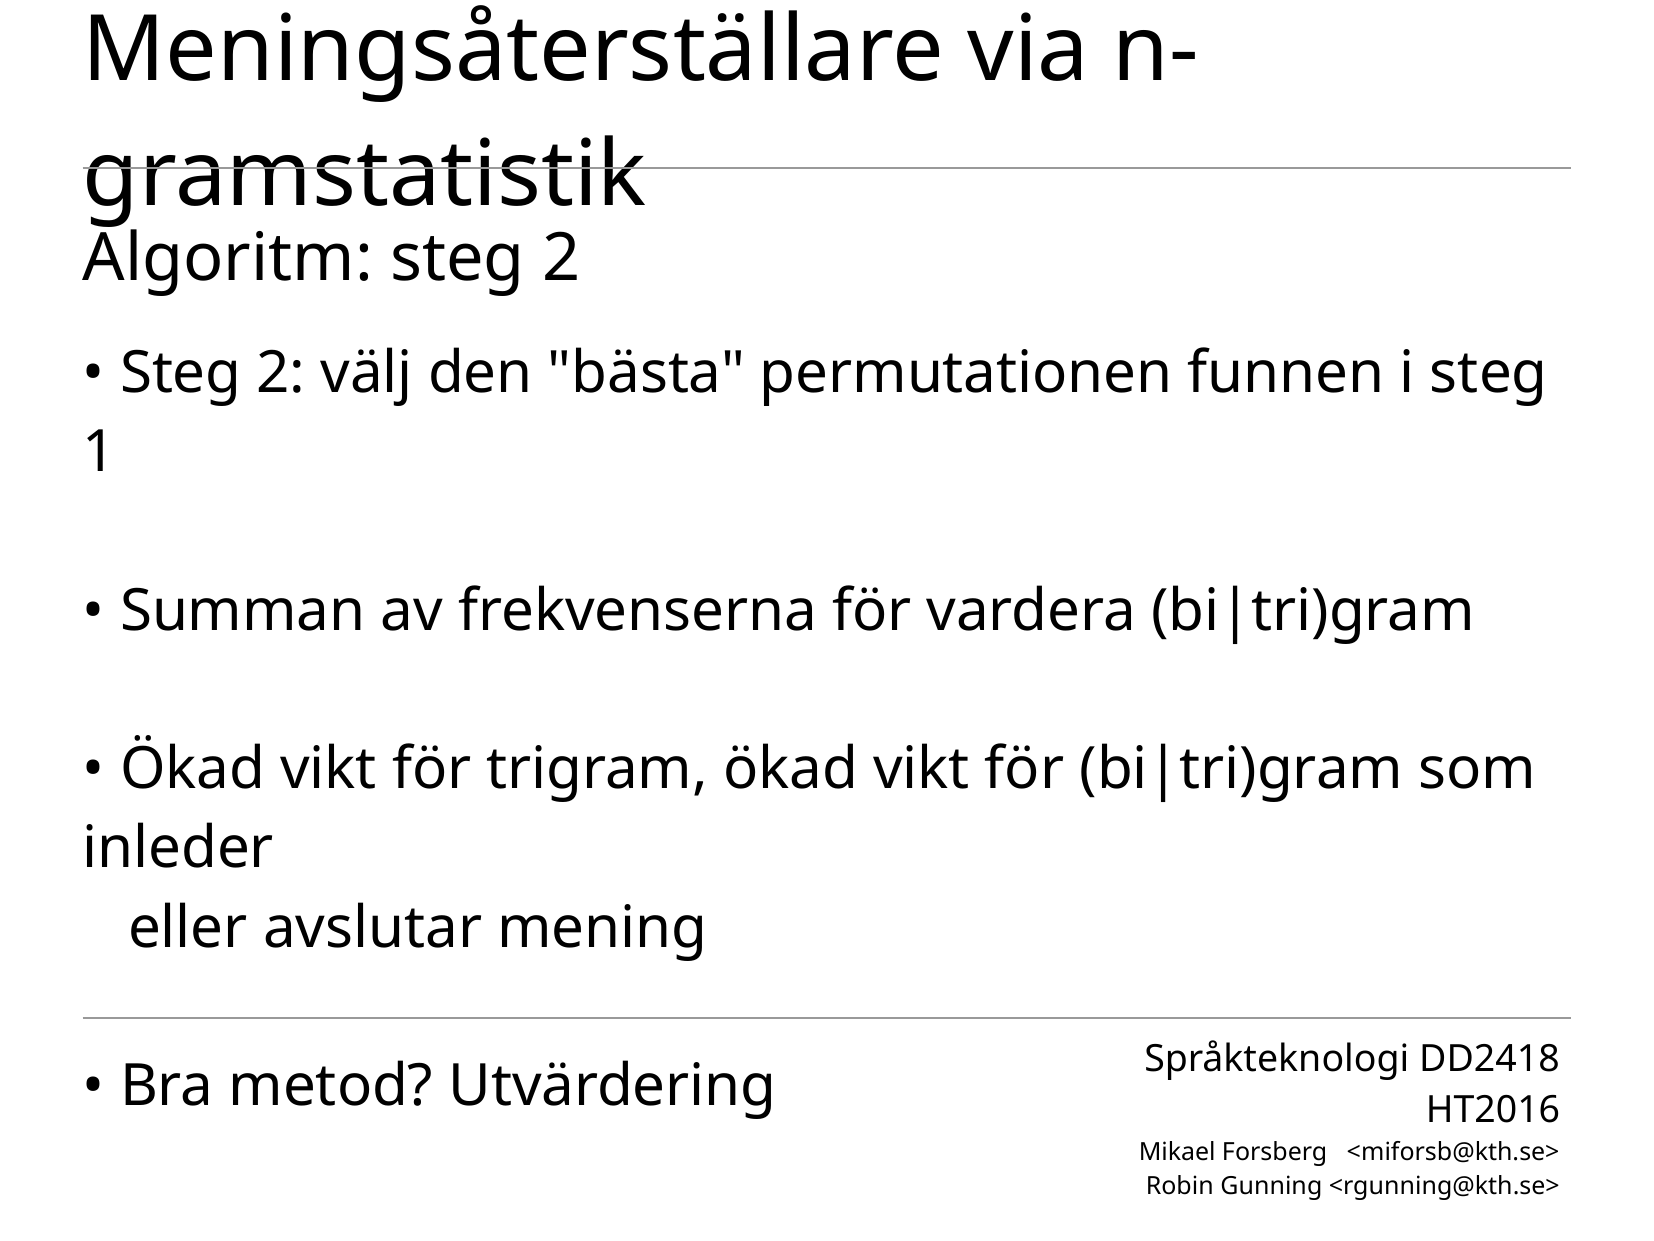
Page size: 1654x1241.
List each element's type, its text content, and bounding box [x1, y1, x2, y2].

text_box Språkteknologi DD2418 HT2016 Mikael Forsberg <miforsb@kth.se> Robin Gunning <rgunning@kth.se> [1020, 1024, 1576, 1156]
title Algoritm: steg 2 [82, 194, 1571, 316]
title Meningsåterställare via n-gramstatistik [82, 46, 1571, 167]
subtitle • Steg 2: välj den "bästa" permutationen funnen i steg 1 • Summan av frekvenserna för vardera (bi|tri)gram • Ökad vikt för trigram, ökad vikt för (bi|tri)gram som inleder eller avslutar mening • Bra metod? Utvärdering [82, 330, 1571, 1010]
